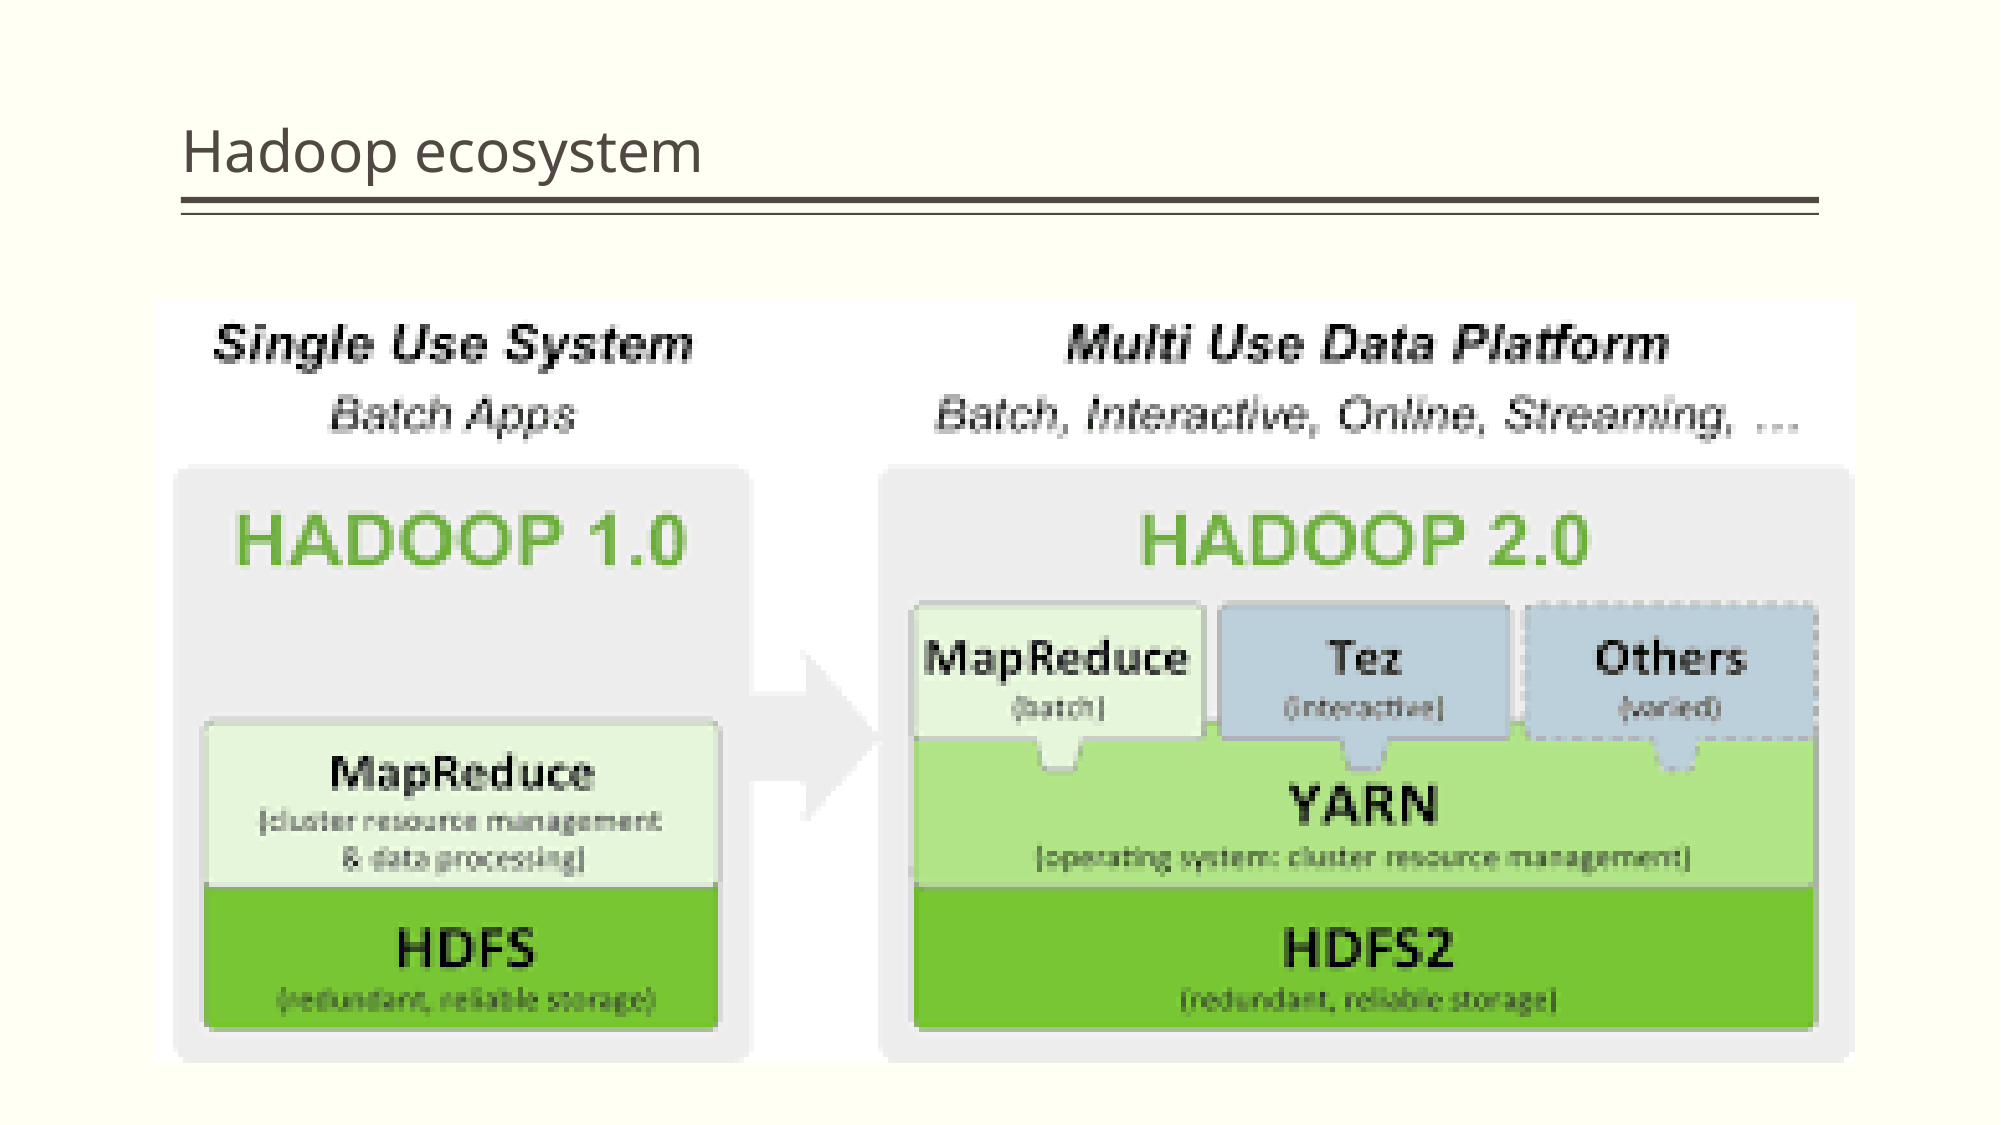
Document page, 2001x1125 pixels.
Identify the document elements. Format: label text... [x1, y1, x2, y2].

picture [153, 299, 1855, 1063]
title Hadoop ecosystem [181, 12, 1819, 193]
